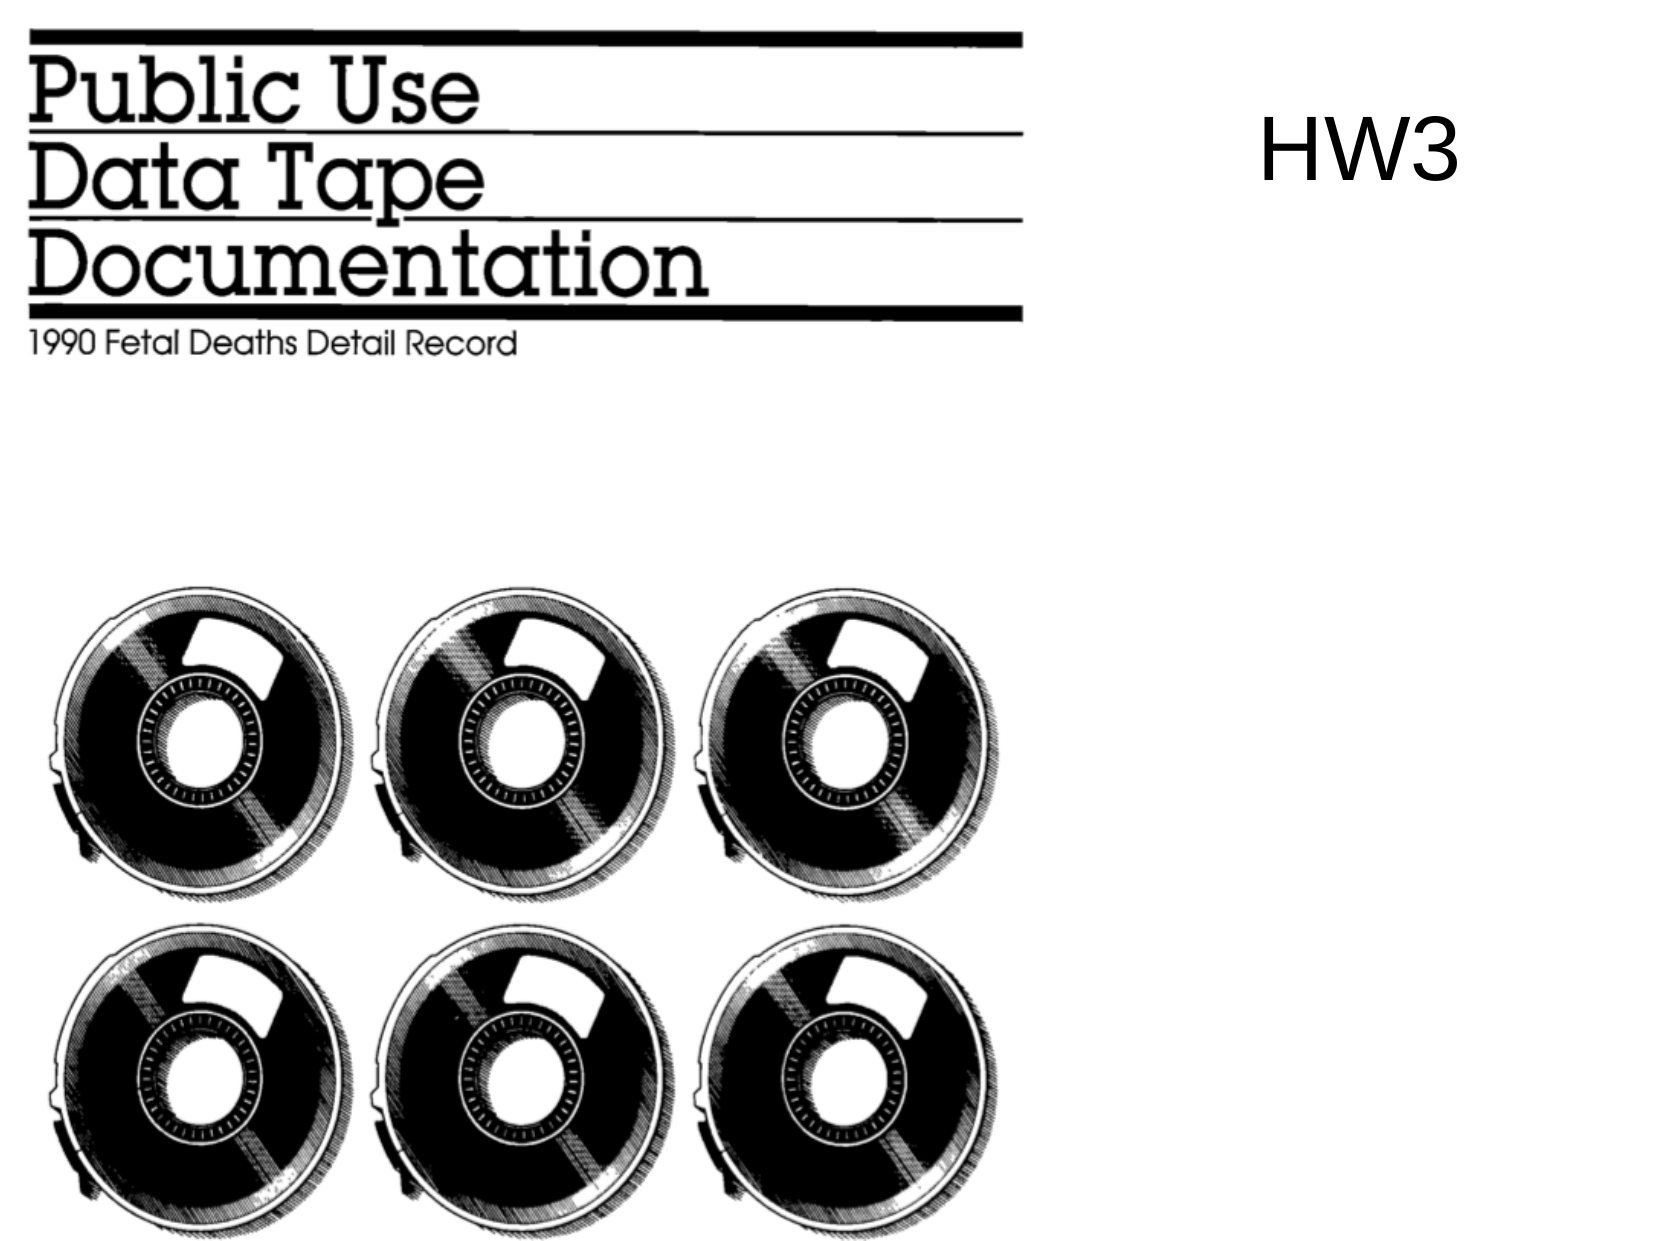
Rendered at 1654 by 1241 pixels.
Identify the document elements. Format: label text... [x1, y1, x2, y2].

title HW3 [1051, 45, 1654, 253]
picture [10, 4, 1051, 1241]
